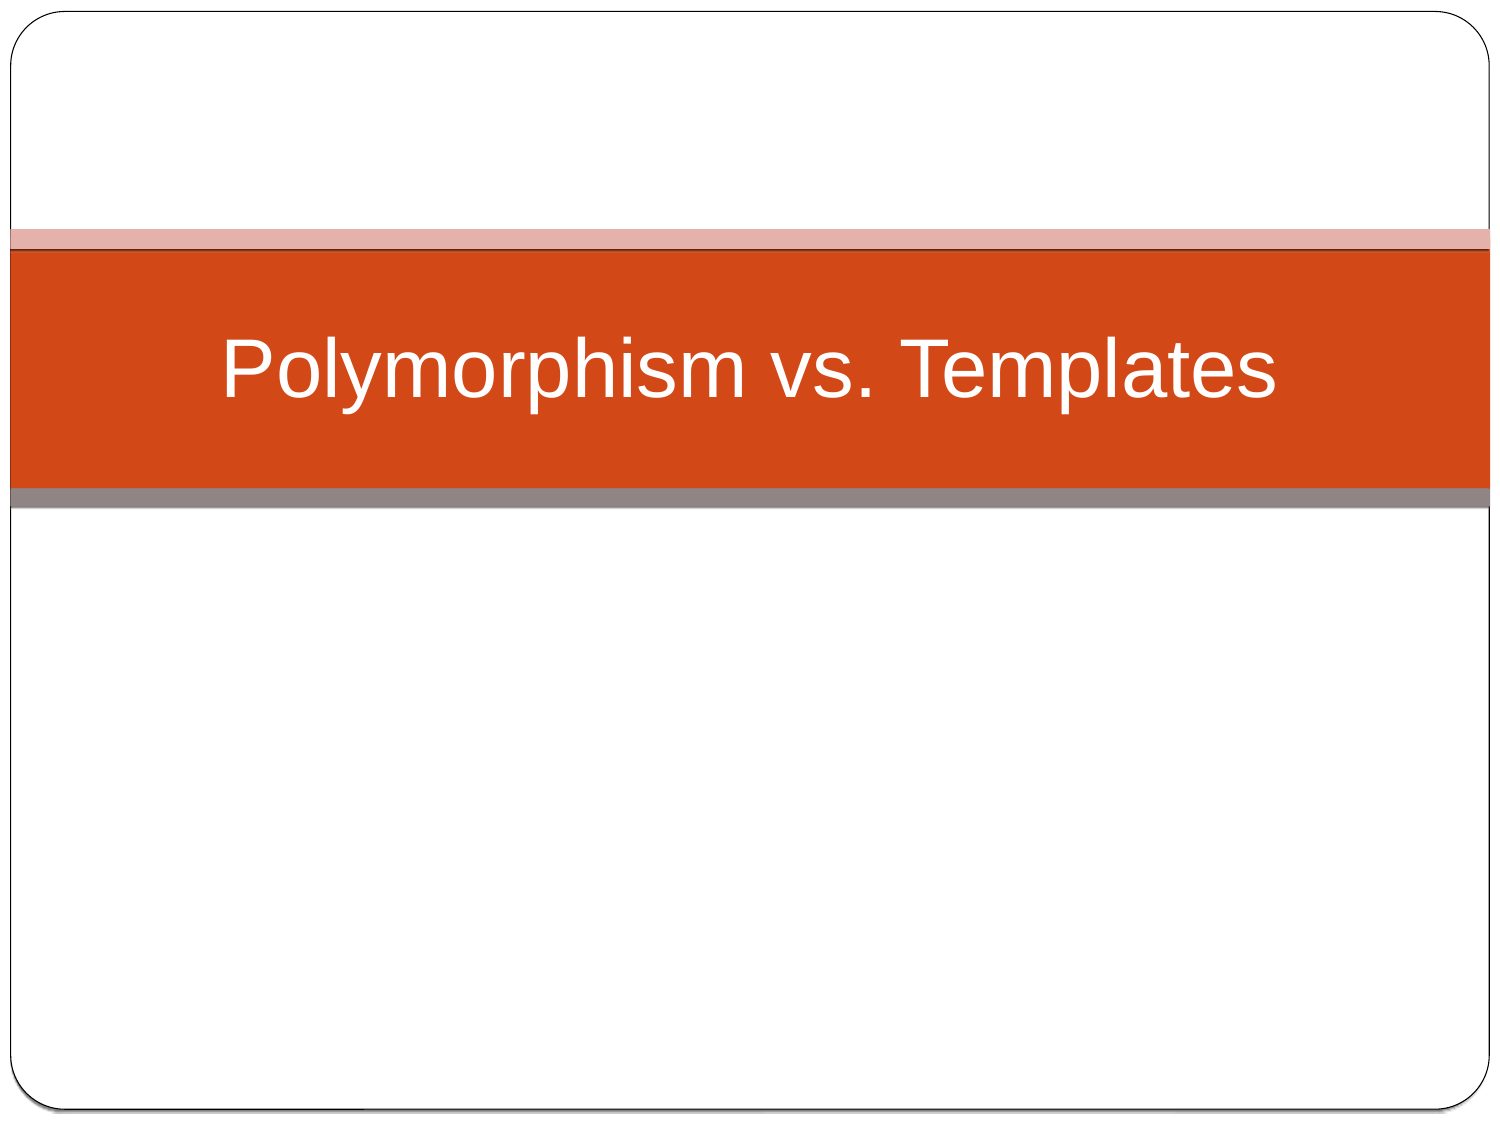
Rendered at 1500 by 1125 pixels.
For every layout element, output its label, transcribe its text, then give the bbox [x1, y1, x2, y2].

title Polymorphism vs. Templates [75, 247, 1425, 489]
